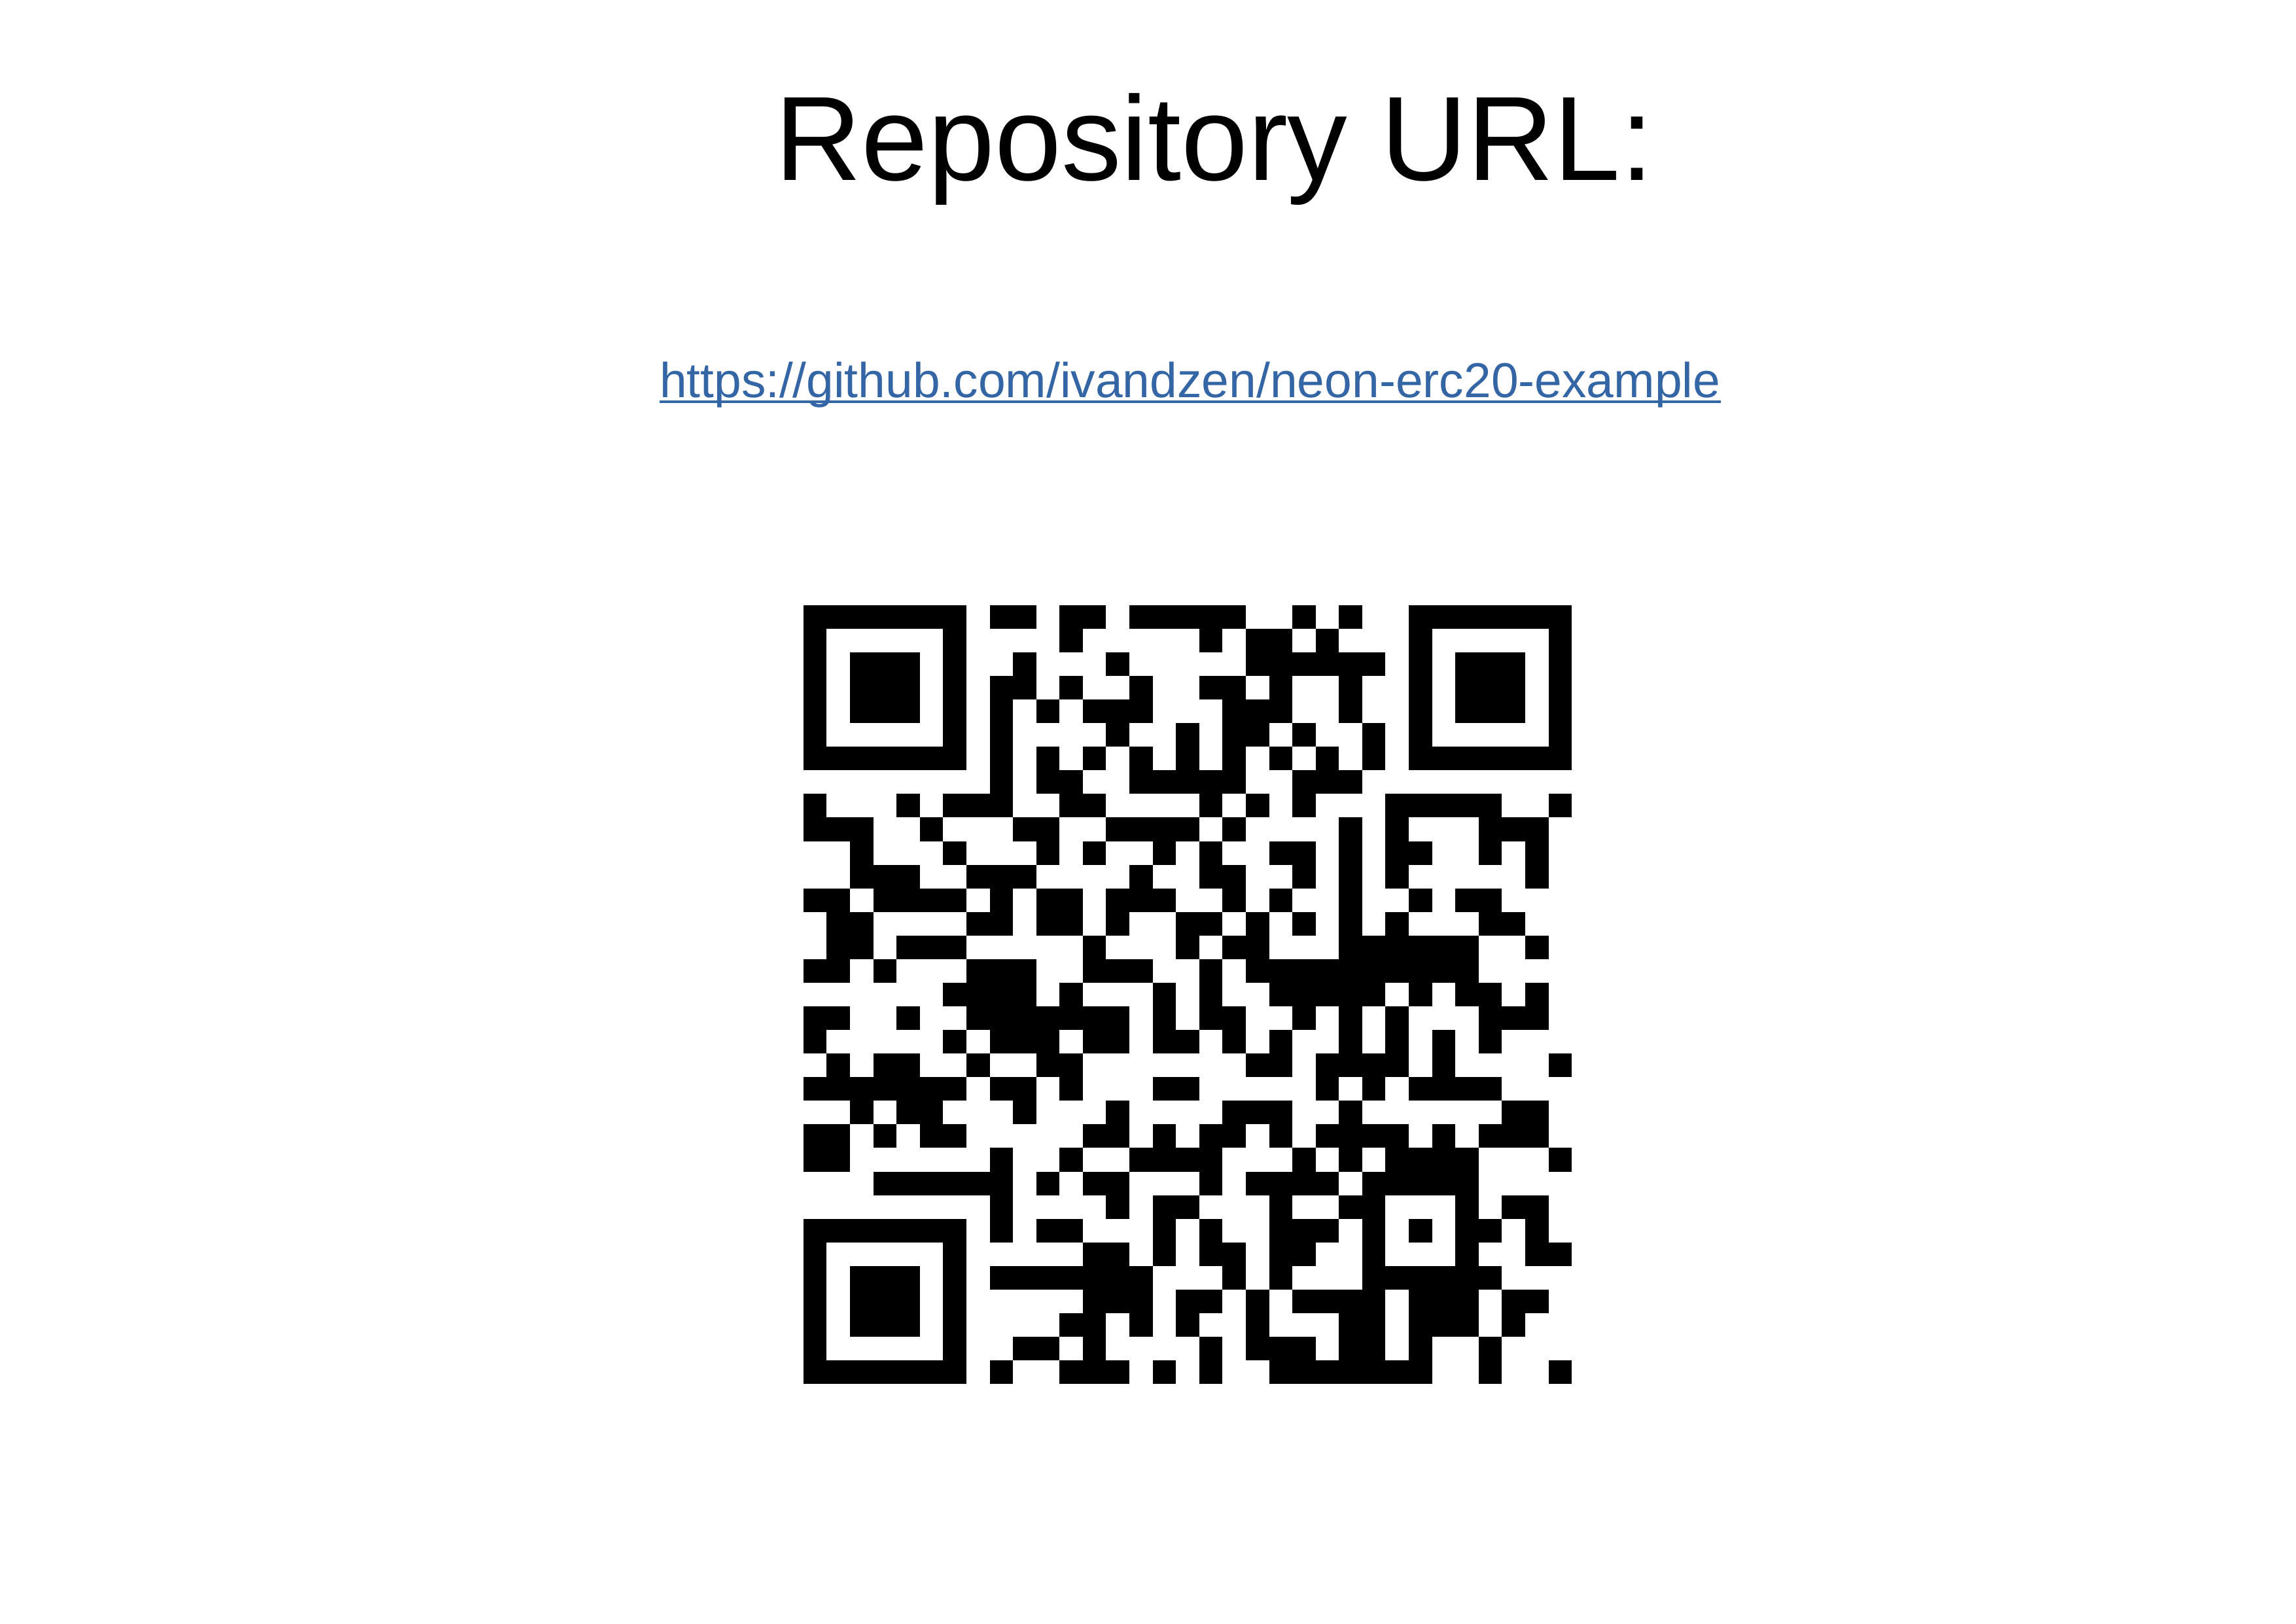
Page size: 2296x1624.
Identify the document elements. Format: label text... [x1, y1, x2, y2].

text_box https://github.com/ivandzen/neon-erc20-example [650, 348, 1818, 474]
picture [711, 511, 1665, 1479]
text_box Repository URL: [765, 67, 1697, 218]
